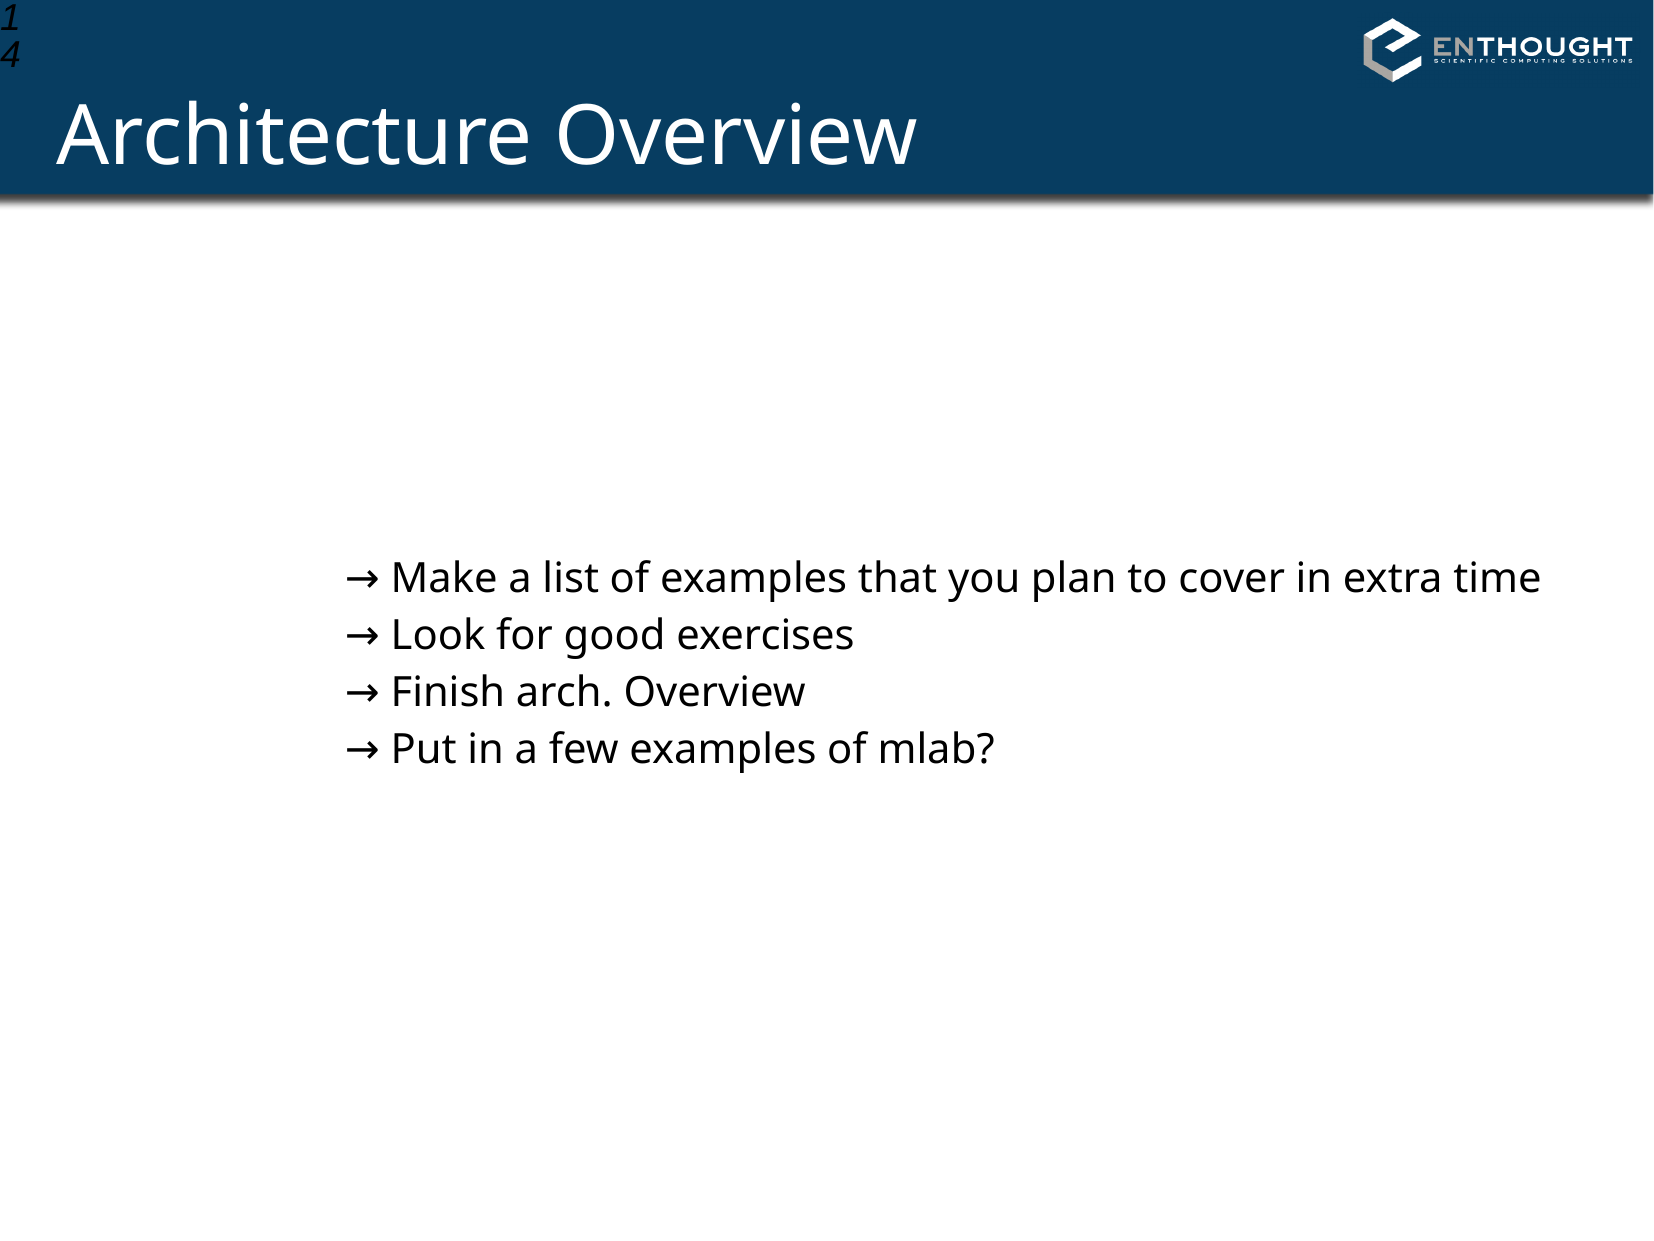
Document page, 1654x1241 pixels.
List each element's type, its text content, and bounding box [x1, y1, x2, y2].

title Architecture Overview [41, 27, 1447, 235]
picture [0, 0, 1654, 217]
text_box → Make a list of examples that you plan to cover in extra time → Look for good exercises → Finish arch. Overview → Put in a few examples of mlab? [330, 540, 1576, 743]
picture [4, 47, 15, 59]
